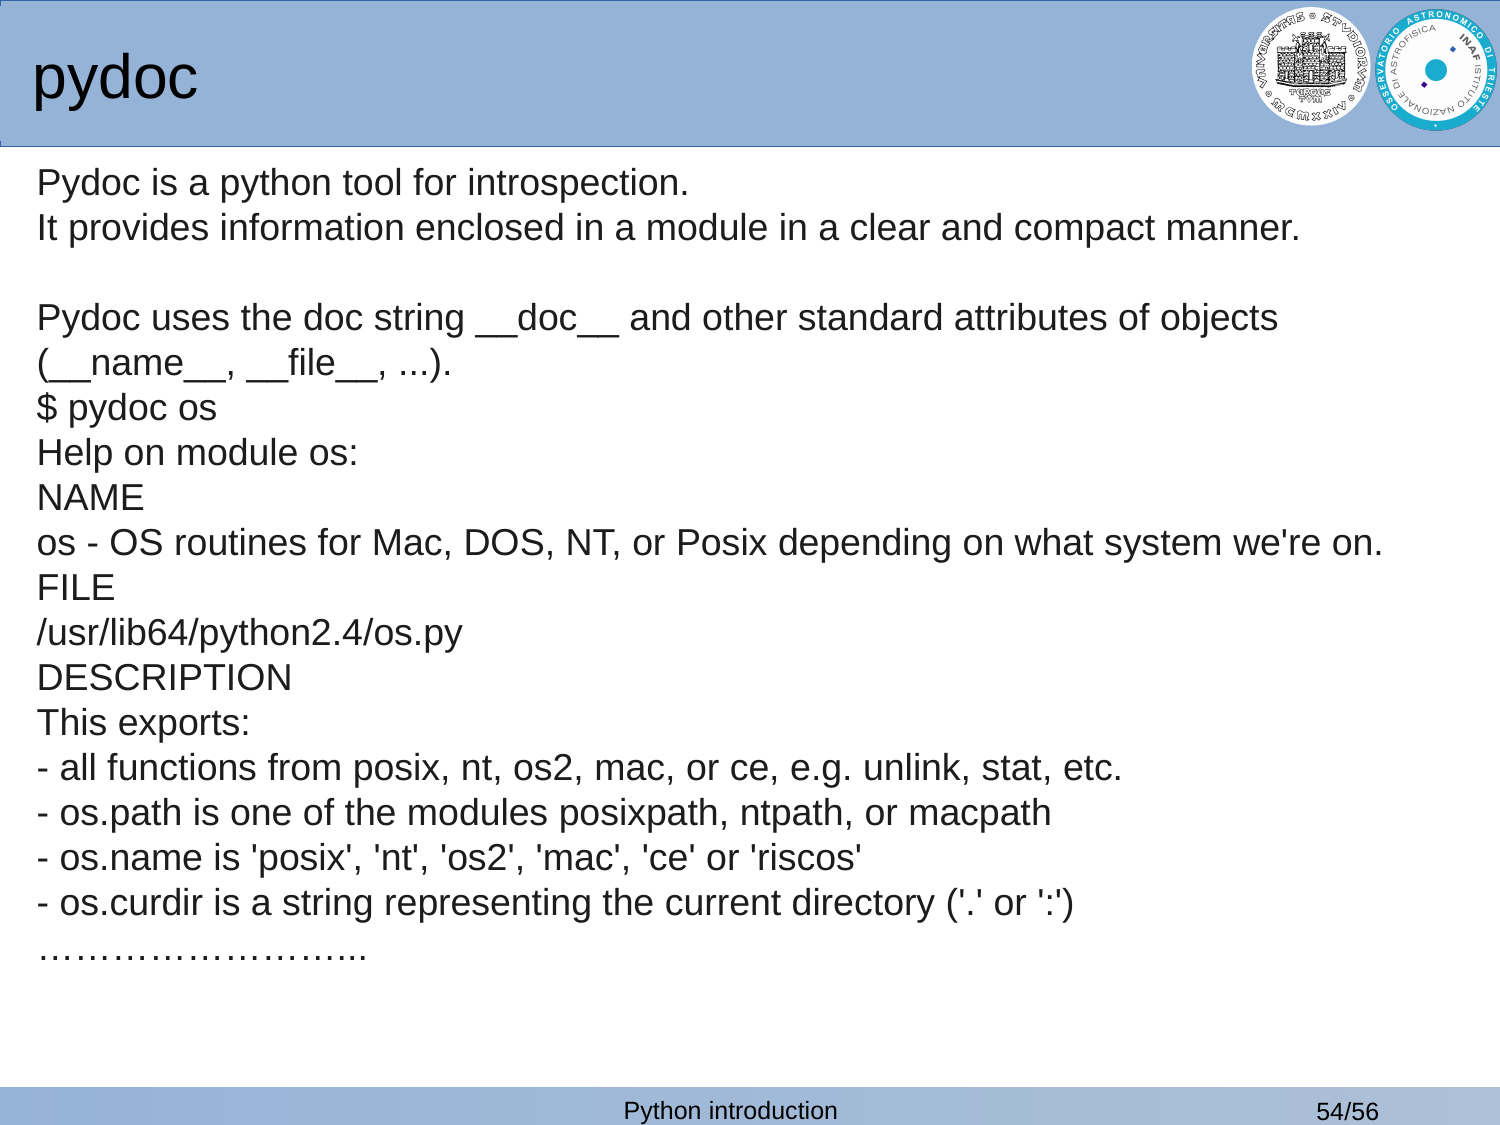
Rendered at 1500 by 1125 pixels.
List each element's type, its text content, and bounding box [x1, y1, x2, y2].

list Pydoc is a python tool for introspection. It provides information enclosed in a module in a clear and compact manner. Pydoc uses the doc string __doc__ and other standard attributes of objects (__name__, __file__, ...). $ pydoc os Help on module os: NAME os - OS routines for Mac, DOS, NT, or Posix depending on what system we're on. FILE /usr/lib64/python2.4/os.py DESCRIPTION This exports: - all functions from posix, nt, os2, mac, or ce, e.g. unlink, stat, etc. - os.path is one of the modules posixpath, ntpath, or macpath - os.name is 'posix', 'nt', 'os2', 'mac', 'ce' or 'riscos' - os.curdir is a string representing the current directory ('.' or ':') ……………………... [21, 150, 1455, 1087]
picture [1252, 0, 1500, 156]
text_box pydoc [0, 5, 1243, 141]
